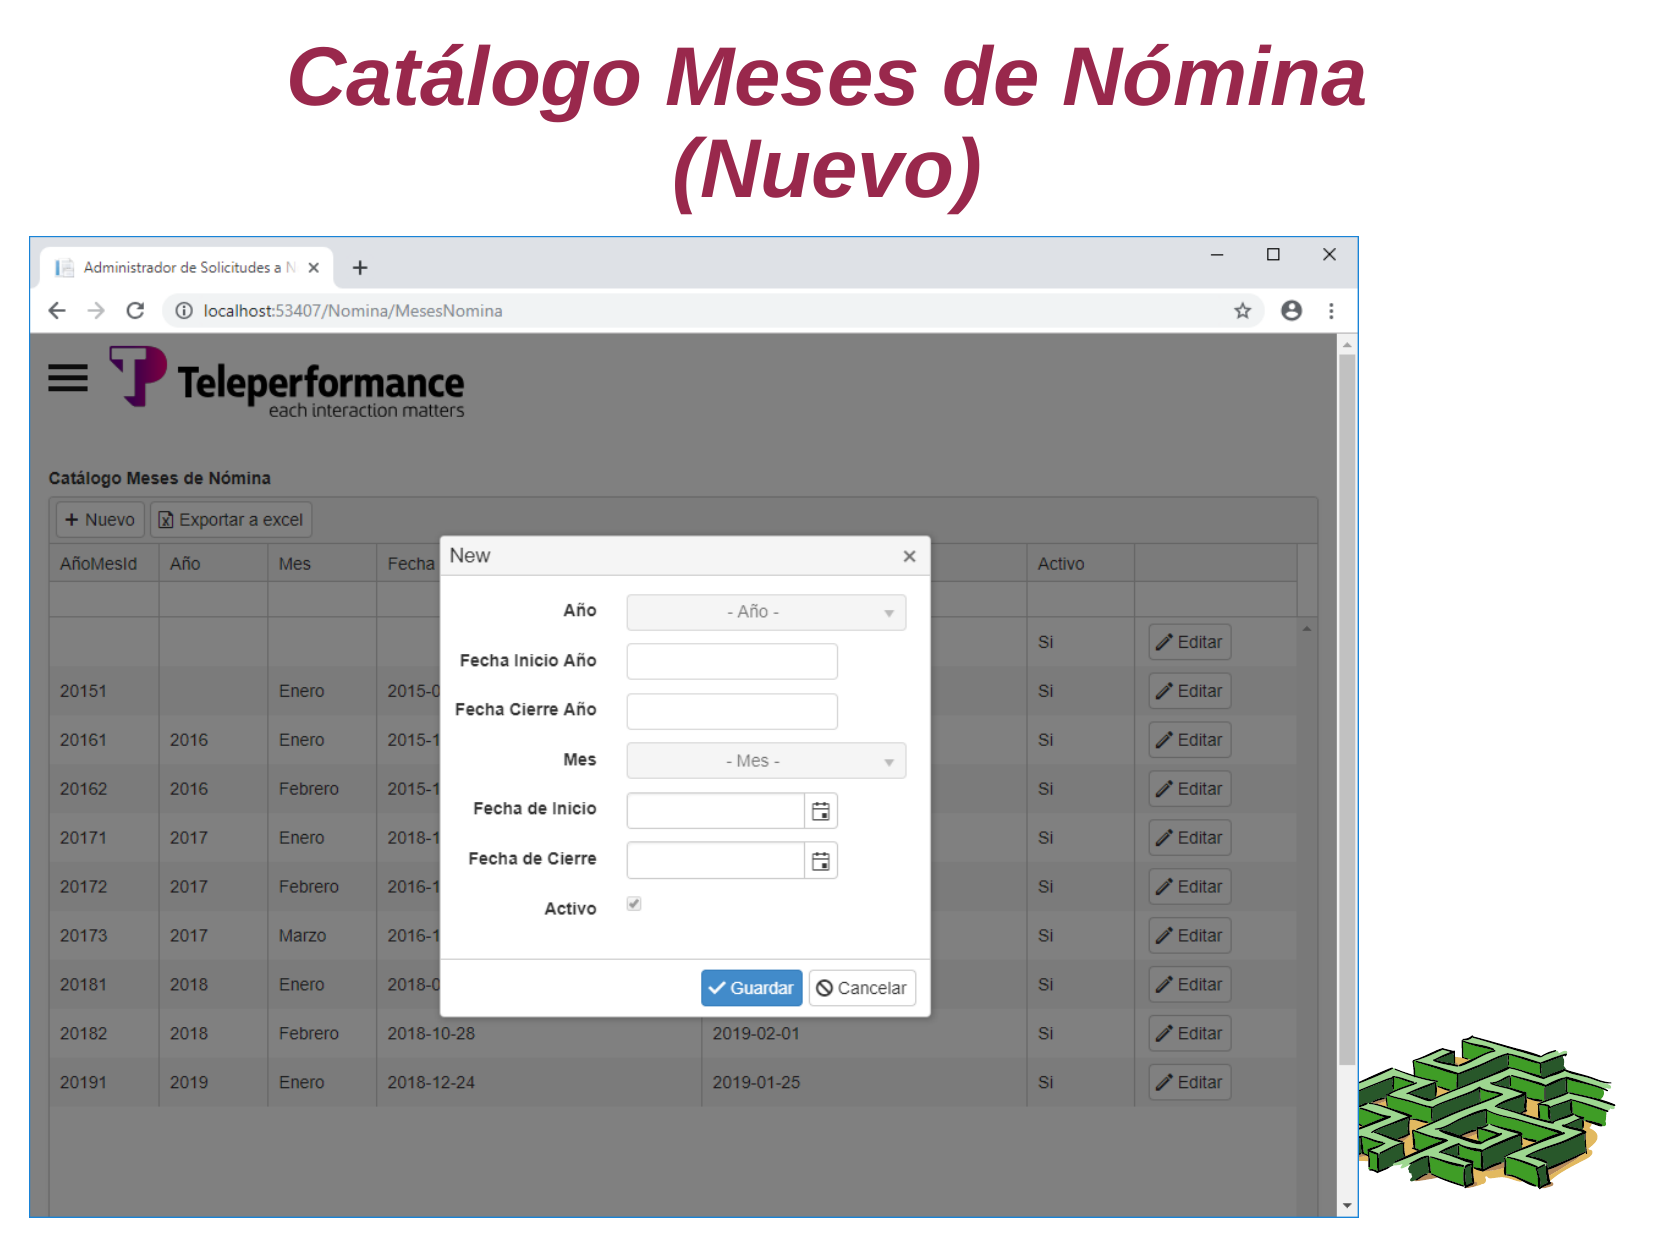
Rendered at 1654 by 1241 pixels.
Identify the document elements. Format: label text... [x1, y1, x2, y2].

picture [29, 236, 1359, 1218]
title Catálogo Meses de Nómina (Nuevo) [121, 19, 1534, 227]
